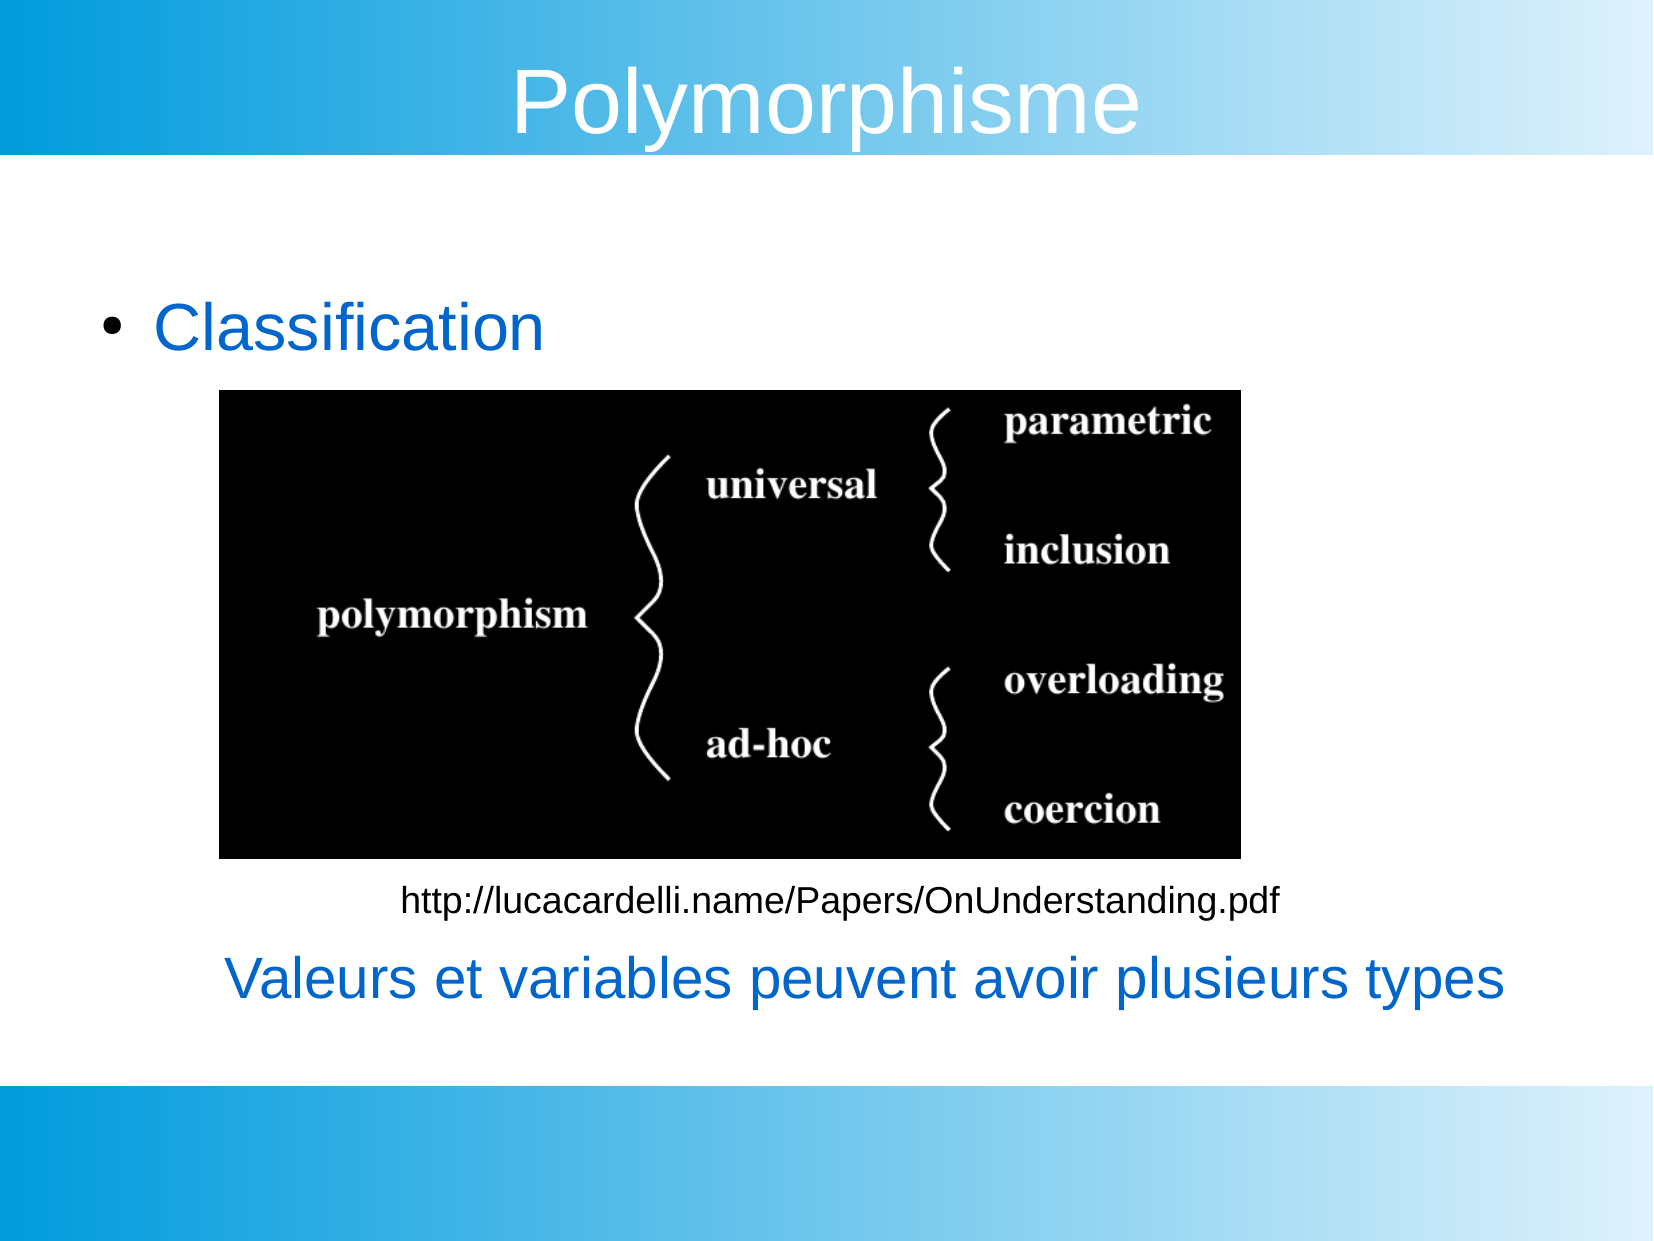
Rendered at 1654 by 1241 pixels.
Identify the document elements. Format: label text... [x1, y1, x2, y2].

title Polymorphisme [82, 49, 1571, 155]
text_box http://lucacardelli.name/Papers/OnUnderstanding.pdf [385, 871, 1296, 929]
list Classification [82, 290, 1571, 390]
picture [219, 390, 1241, 859]
list Valeurs et variables peuvent avoir plusieurs types [82, 945, 1571, 1046]
